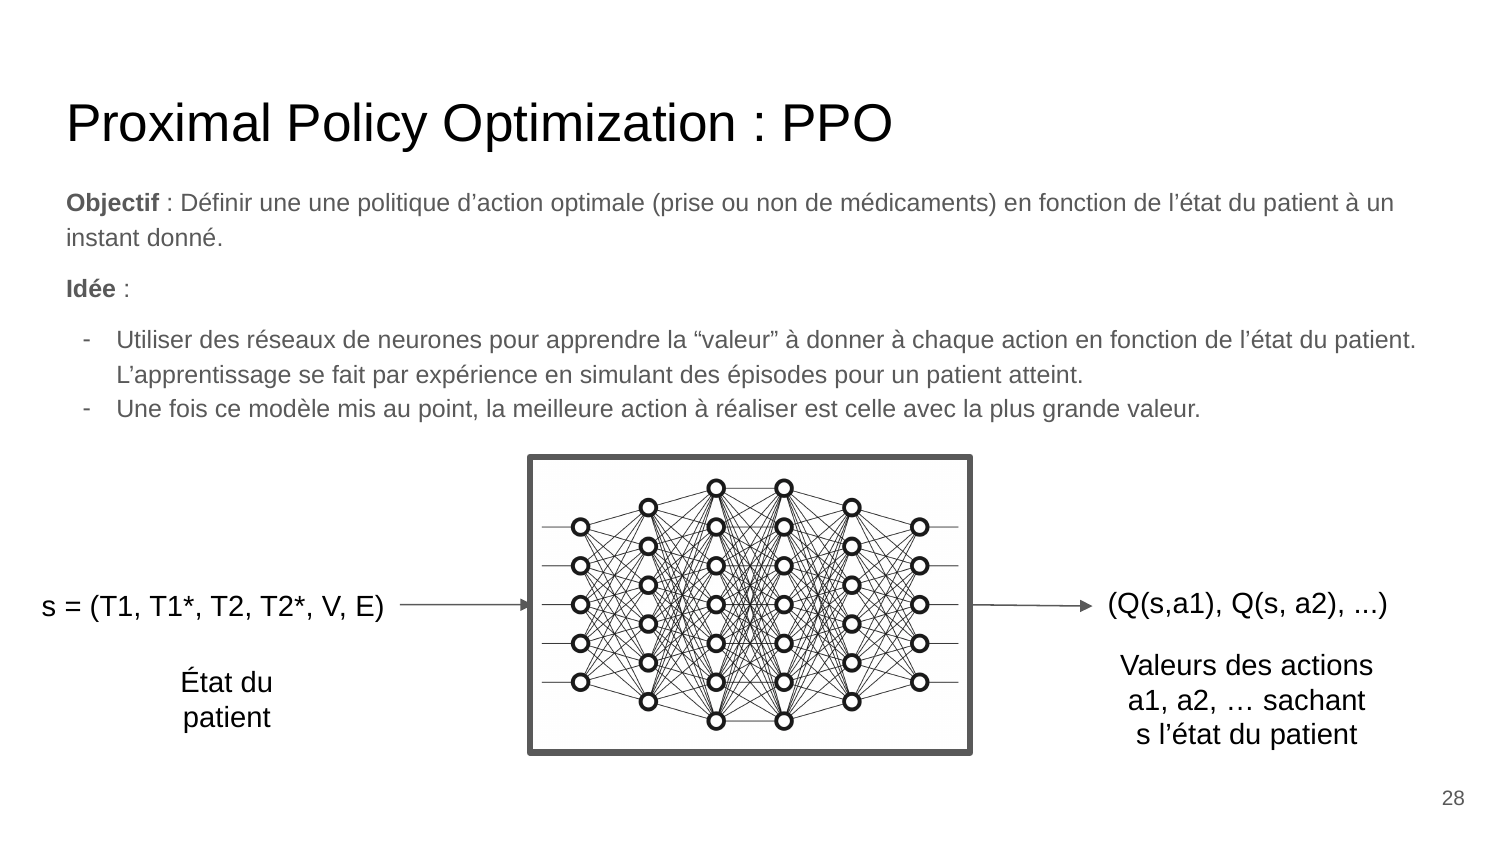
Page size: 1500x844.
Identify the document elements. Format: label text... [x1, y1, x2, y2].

text_box État du patient [152, 648, 302, 749]
title Proximal Policy Optimization : PPO [51, 72, 1449, 166]
text_box s = (T1, T1*, T2, T2*, V, E) [26, 571, 428, 637]
slide_number <number> [1389, 764, 1480, 830]
text_box (Q(s,a1), Q(s, a2), ...) [1092, 569, 1494, 635]
list Objectif : Définir une une politique d’action optimale (prise ou non de médicaments) en fonction de l’état du patient à un instant donné. Idée : Utiliser des réseaux de neurones pour apprendre la “valeur” à donner à chaque action en fonction de l’état du patient. L’apprentissage se fait par expérience en simulant des épisodes pour un patient atteint. Une fois ce modèle mis au point, la meilleure action à réaliser est celle avec la plus grande valeur. [51, 166, 1449, 441]
picture [532, 459, 968, 750]
text_box Valeurs des actions a1, a2, … sachant s l’état du patient [1104, 630, 1390, 766]
